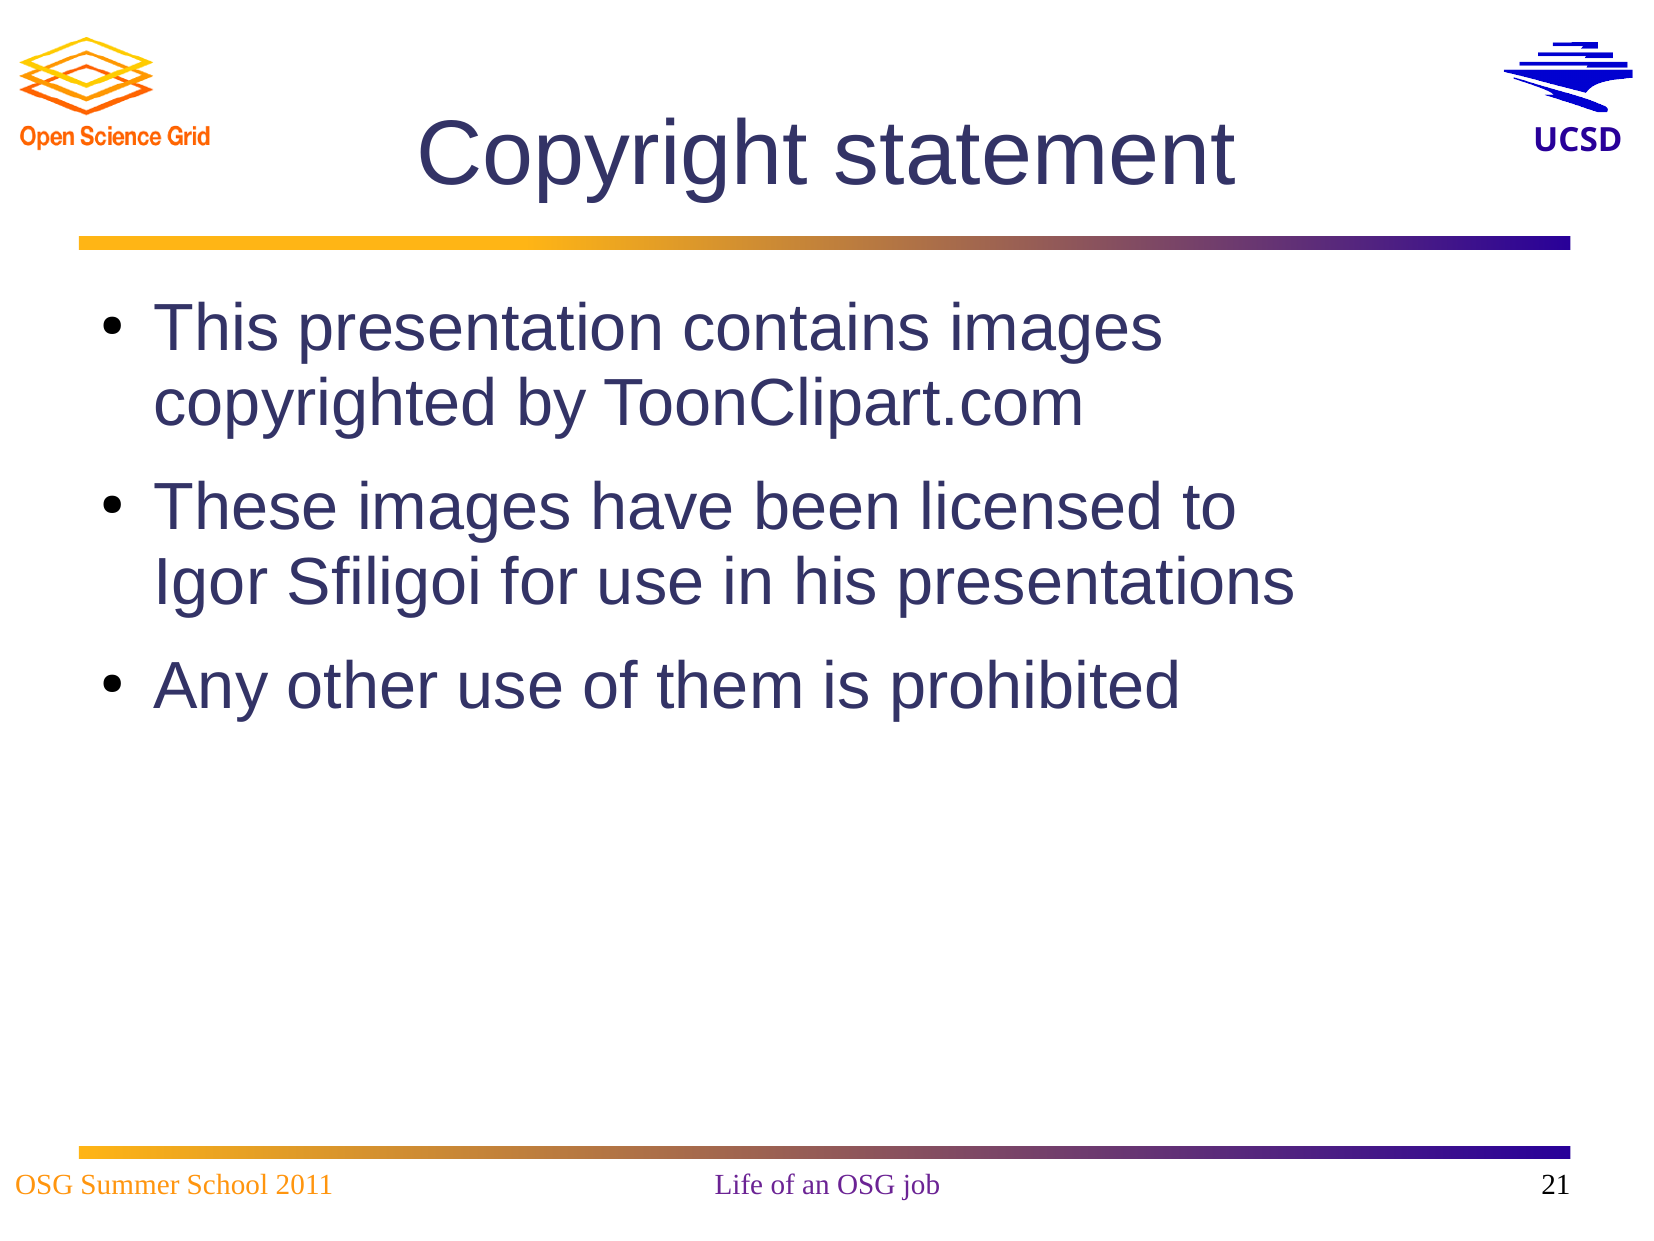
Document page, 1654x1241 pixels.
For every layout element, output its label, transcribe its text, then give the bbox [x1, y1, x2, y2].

list This presentation contains images copyrighted by ToonClipart.com These images have been licensed to Igor Sfiligoi for use in his presentations Any other use of them is prohibited [82, 290, 1571, 1109]
picture [0, 14, 229, 167]
title Copyright statement [82, 56, 1571, 250]
picture [1495, 42, 1637, 118]
